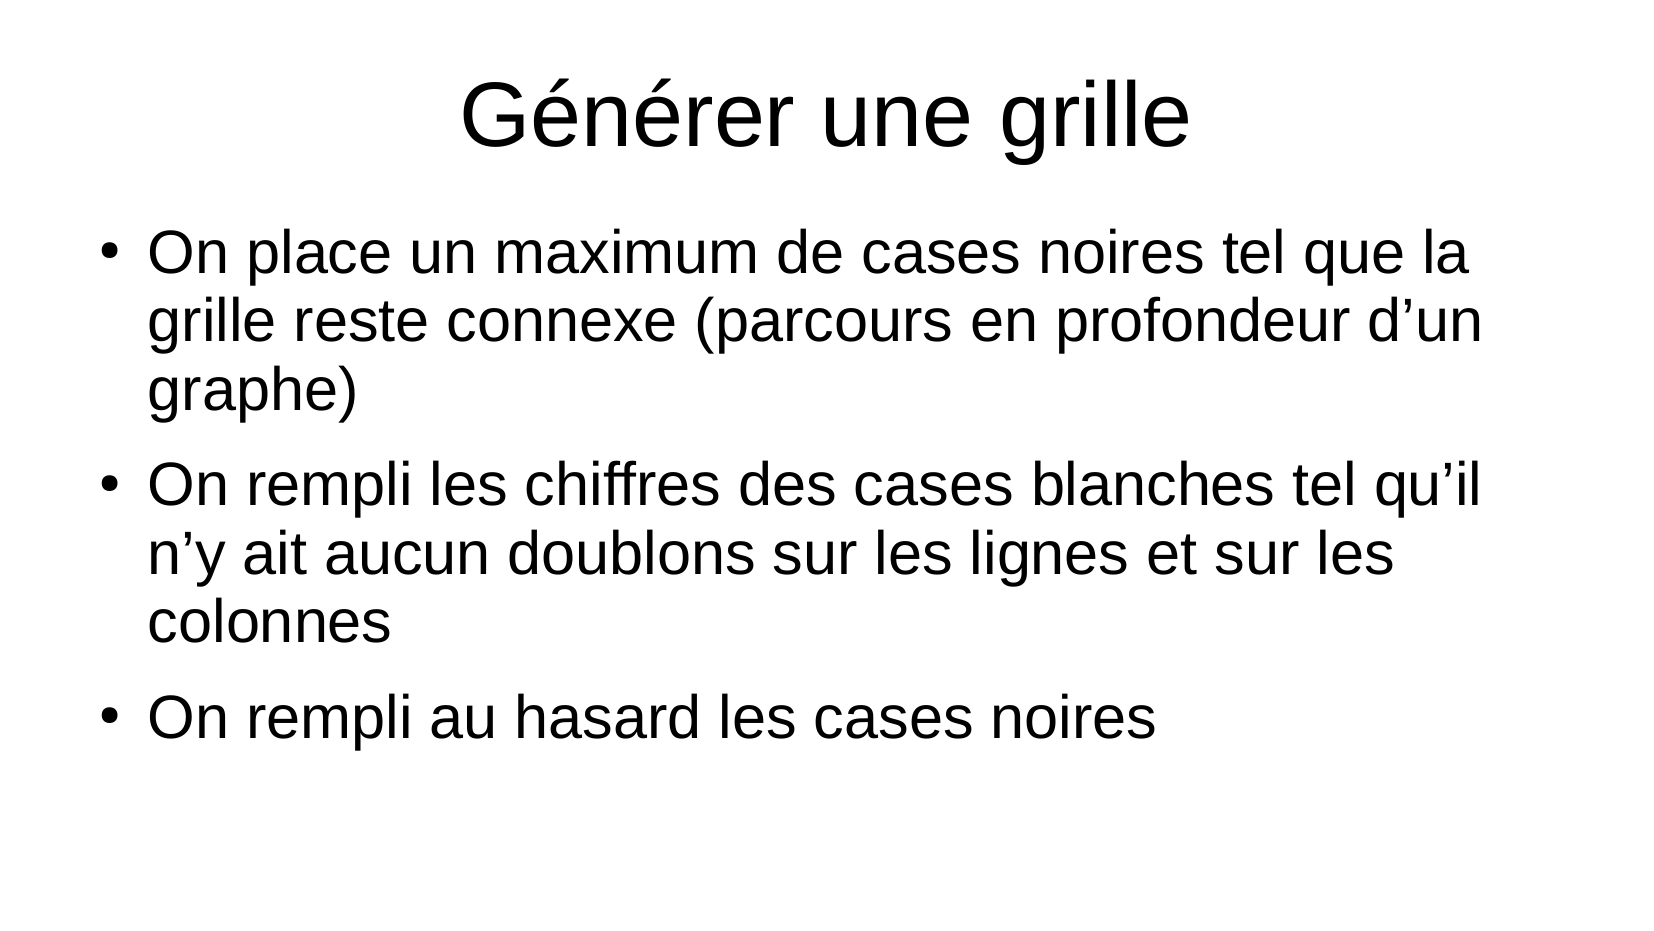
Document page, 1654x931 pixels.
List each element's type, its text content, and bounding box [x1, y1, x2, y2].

title Générer une grille [82, 37, 1571, 193]
list On place un maximum de cases noires tel que la grille reste connexe (parcours en profondeur d’un graphe) On rempli les chiffres des cases blanches tel qu’il n’y ait aucun doublons sur les lignes et sur les colonnes On rempli au hasard les cases noires [82, 217, 1571, 758]
